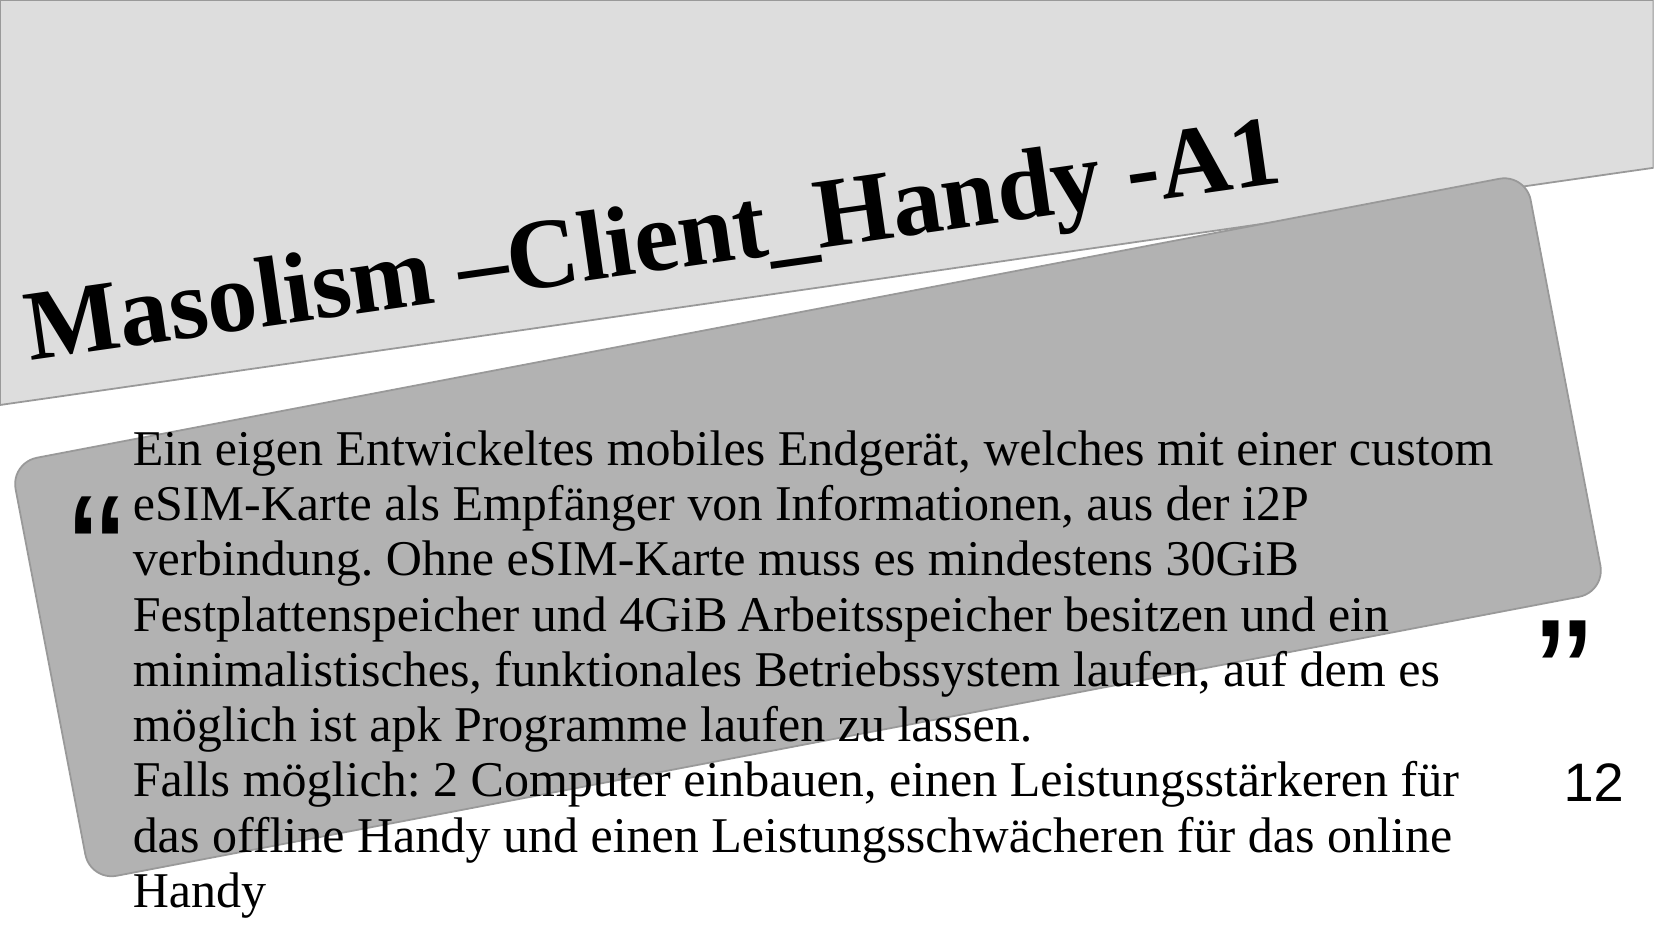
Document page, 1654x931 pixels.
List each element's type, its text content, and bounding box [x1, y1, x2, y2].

text_box Ein eigen Entwickeltes mobiles Endgerät, welches mit einer custom eSIM-Karte als Empfänger von Informationen, aus der i2P verbindung. Ohne eSIM-Karte muss es mindestens 30GiB Festplattenspeicher und 4GiB Arbeitsspeicher besitzen und ein minimalistisches, funktionales Betriebssystem laufen, auf dem es möglich ist apk Programme laufen zu lassen. Falls möglich: 2 Computer einbauen, einen Leistungsstärkeren für das offline Handy und einen Leistungsschwächeren für das online Handy [118, 413, 1536, 879]
title Masolism –Client_Handy -A1 [11, 17, 1495, 382]
